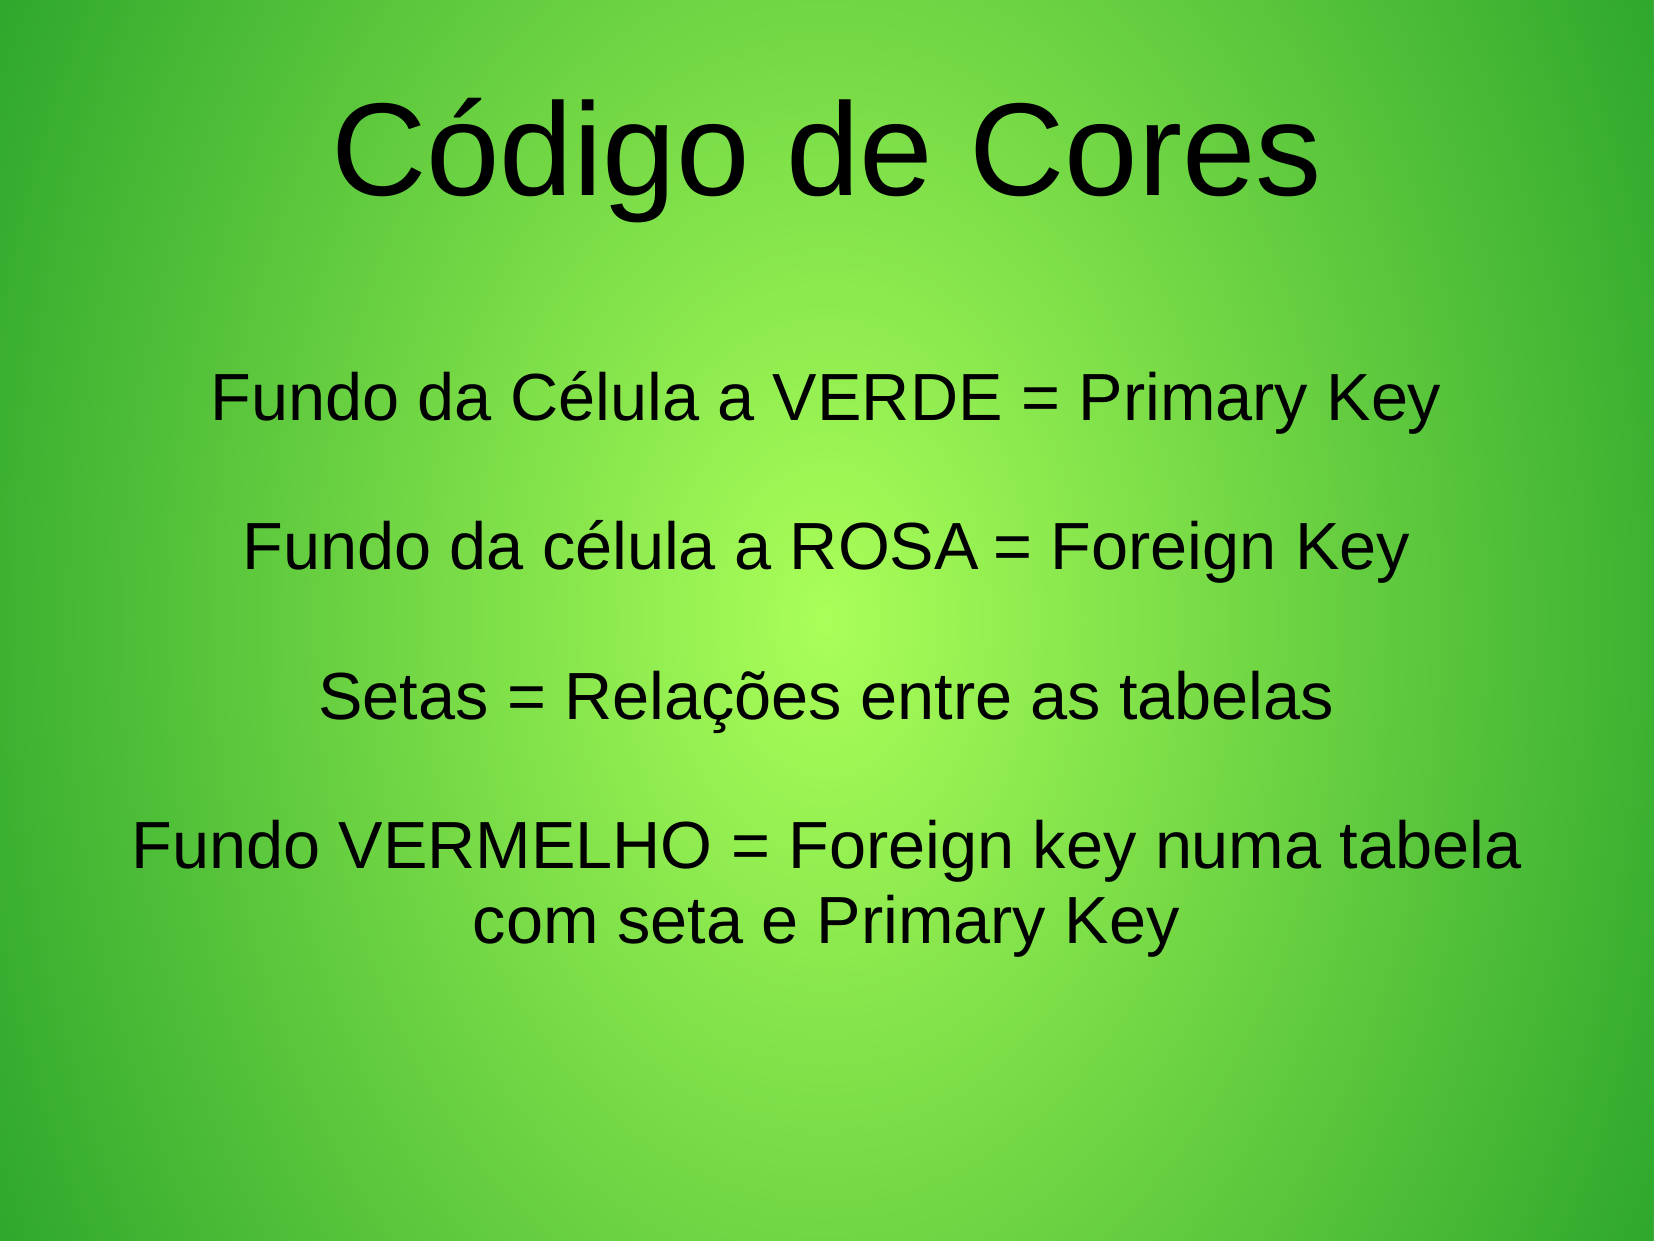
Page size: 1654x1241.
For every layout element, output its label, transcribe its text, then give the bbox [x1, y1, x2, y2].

subtitle Fundo da Célula a VERDE = Primary Key Fundo da célula a ROSA = Foreign Key Setas = Relações entre as tabelas Fundo VERMELHO = Foreign key numa tabela com seta e Primary Key [82, 299, 1571, 1019]
title Código de Cores [82, 47, 1571, 252]
